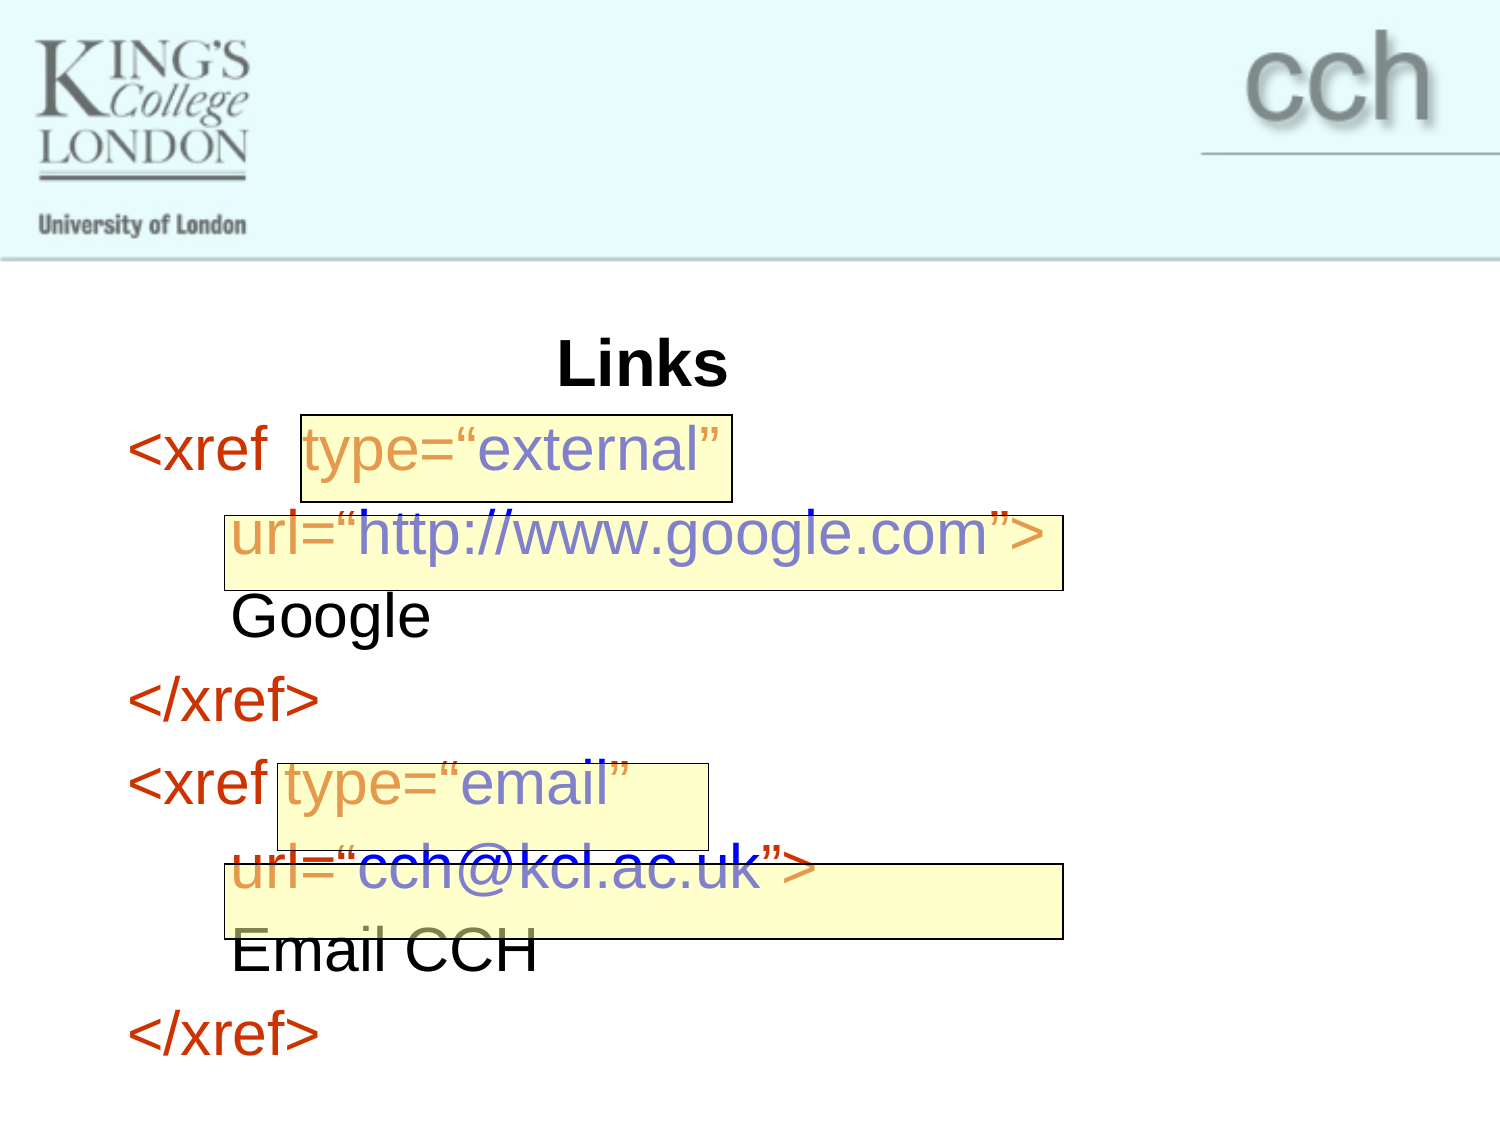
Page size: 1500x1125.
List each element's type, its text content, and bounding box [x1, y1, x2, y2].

picture [0, 0, 1500, 1125]
text_box [301, 414, 733, 502]
list Links <xref type=“external” url=“http://www.google.com”> Google </xref> <xref type=“email” url=“cch@kcl.ac.uk”> Email CCH </xref> [112, 324, 1388, 1125]
text_box [224, 863, 1063, 939]
text_box [224, 515, 1063, 591]
text_box [277, 763, 709, 851]
